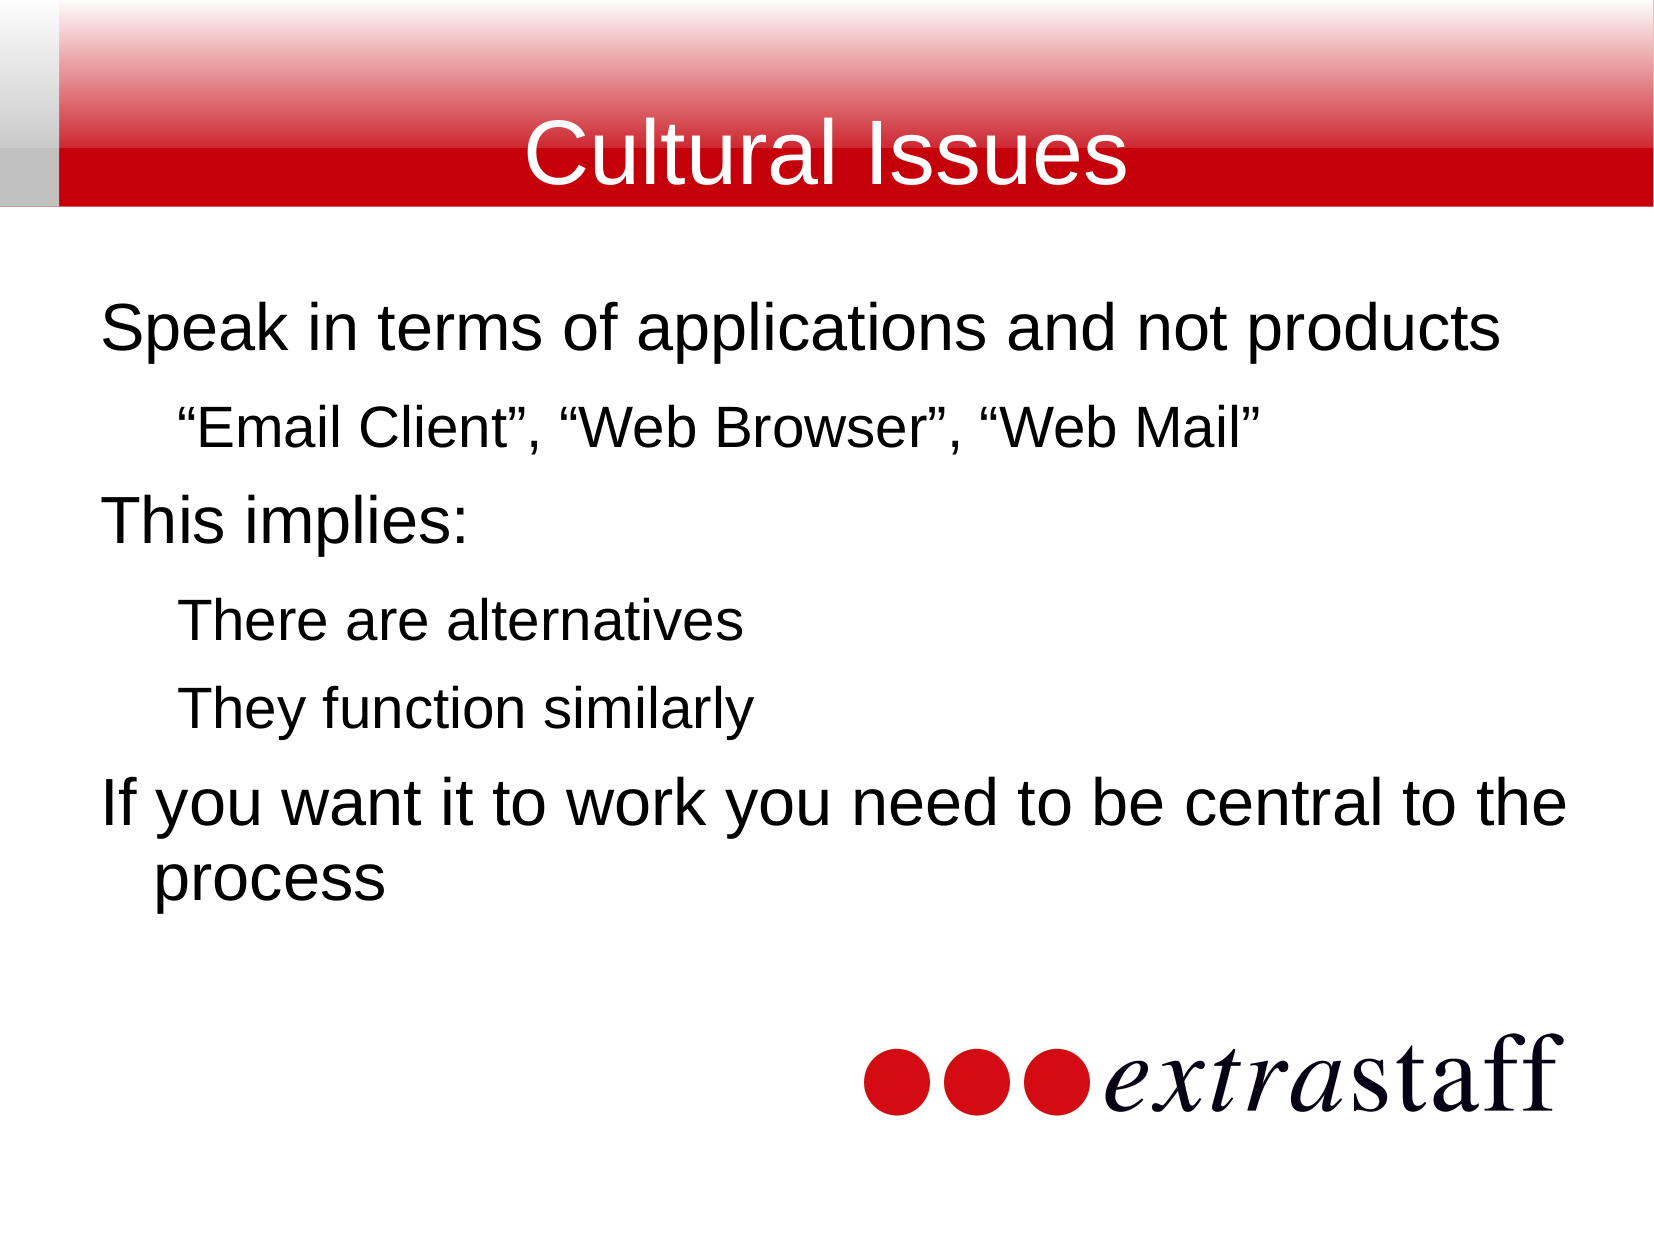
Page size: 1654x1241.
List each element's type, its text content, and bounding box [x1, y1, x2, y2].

title Cultural Issues [82, 56, 1571, 250]
picture [863, 1094, 1565, 1116]
list Speak in terms of applications and not products “Email Client”, “Web Browser”, “Web Mail” This implies: There are alternatives They function similarly If you want it to work you need to be central to the process [82, 290, 1571, 1094]
